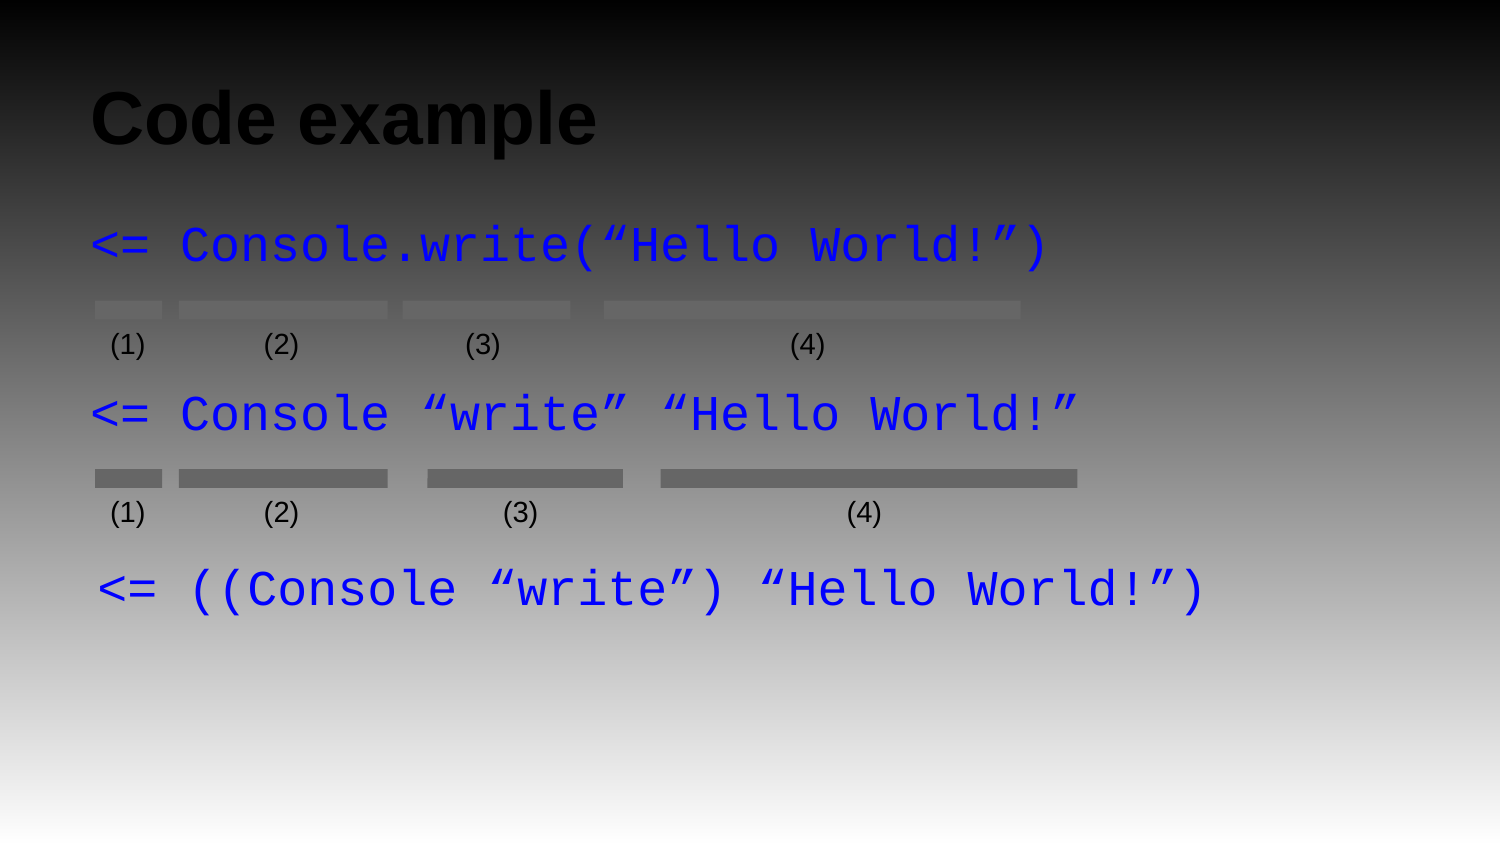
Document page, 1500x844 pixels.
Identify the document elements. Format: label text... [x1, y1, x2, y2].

list <= Console.write(“Hello World!”) [75, 196, 1425, 310]
text_box (3) [450, 309, 525, 365]
title Code example [75, 33, 1425, 175]
text_box (4) [775, 309, 850, 365]
text_box (2) [248, 479, 324, 540]
text_box (1) [95, 309, 170, 365]
list <= ((Console “write”) “Hello World!”) [82, 539, 1433, 653]
text_box (2) [248, 309, 324, 365]
text_box (3) [487, 479, 563, 540]
text_box (4) [831, 479, 907, 540]
list <= Console “write” “Hello World!” [75, 365, 1425, 479]
text_box (1) [95, 479, 170, 540]
